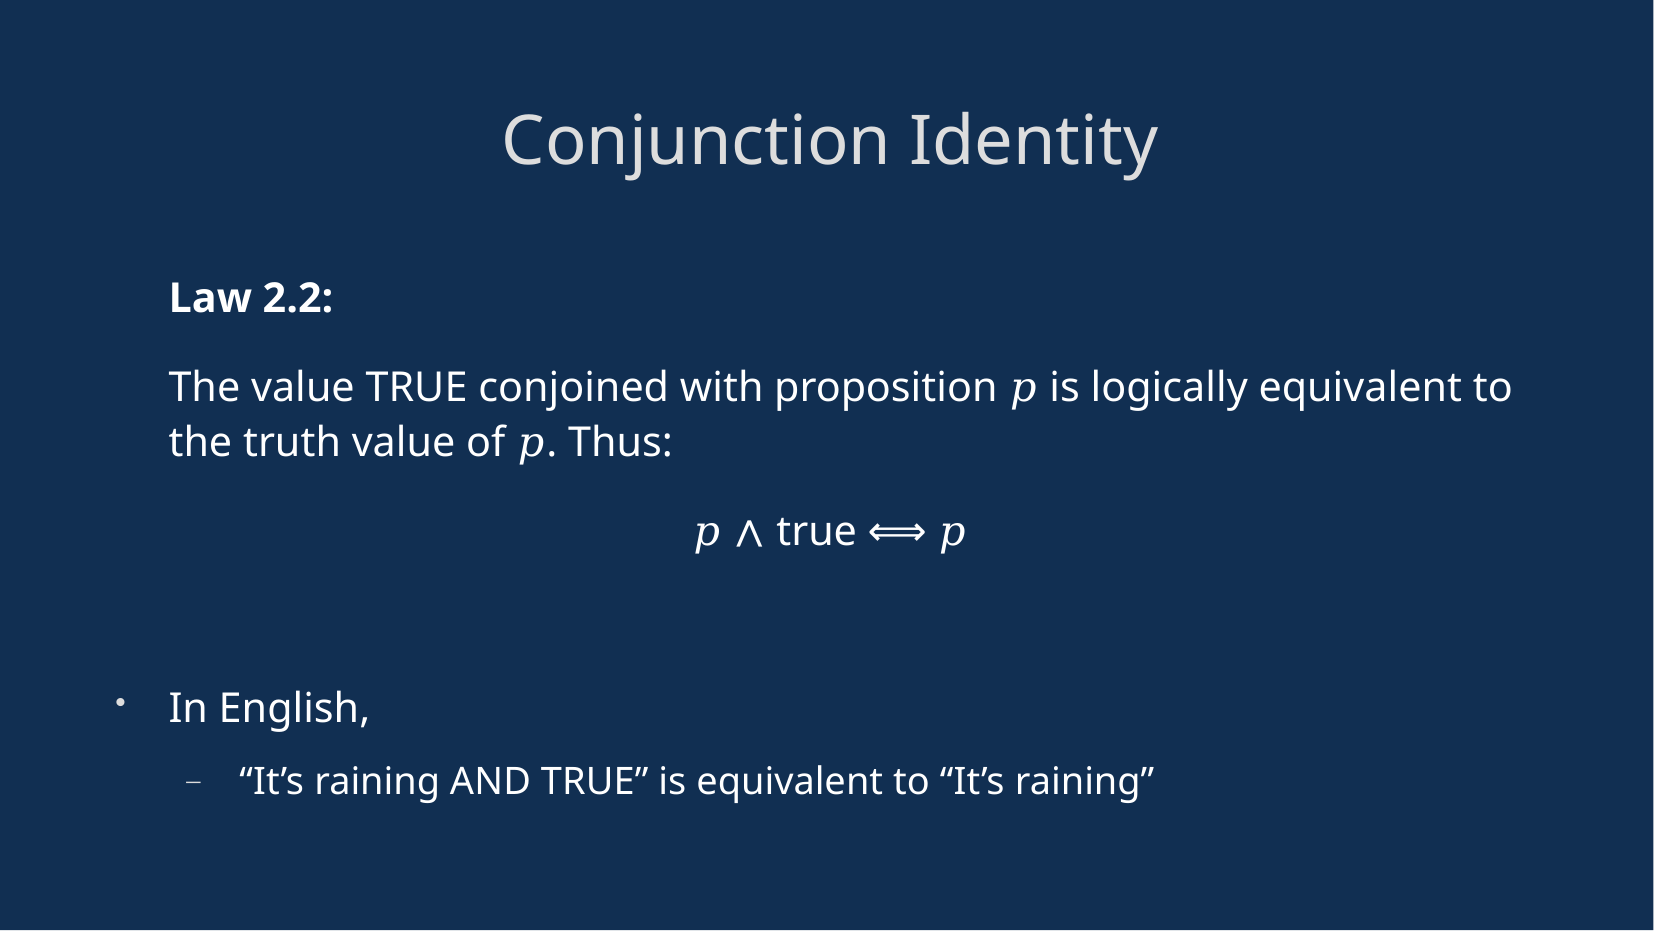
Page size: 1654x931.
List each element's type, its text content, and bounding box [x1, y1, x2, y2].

title Conjunction Identity [97, 96, 1563, 180]
list Law 2.2: The value TRUE conjoined with proposition 𝑝 is logically equivalent to the truth value of 𝑝. Thus: 𝑝 ∧ true ⟺ 𝑝 In English, “It’s raining AND TRUE” is equivalent to “It’s raining” [97, 268, 1563, 806]
